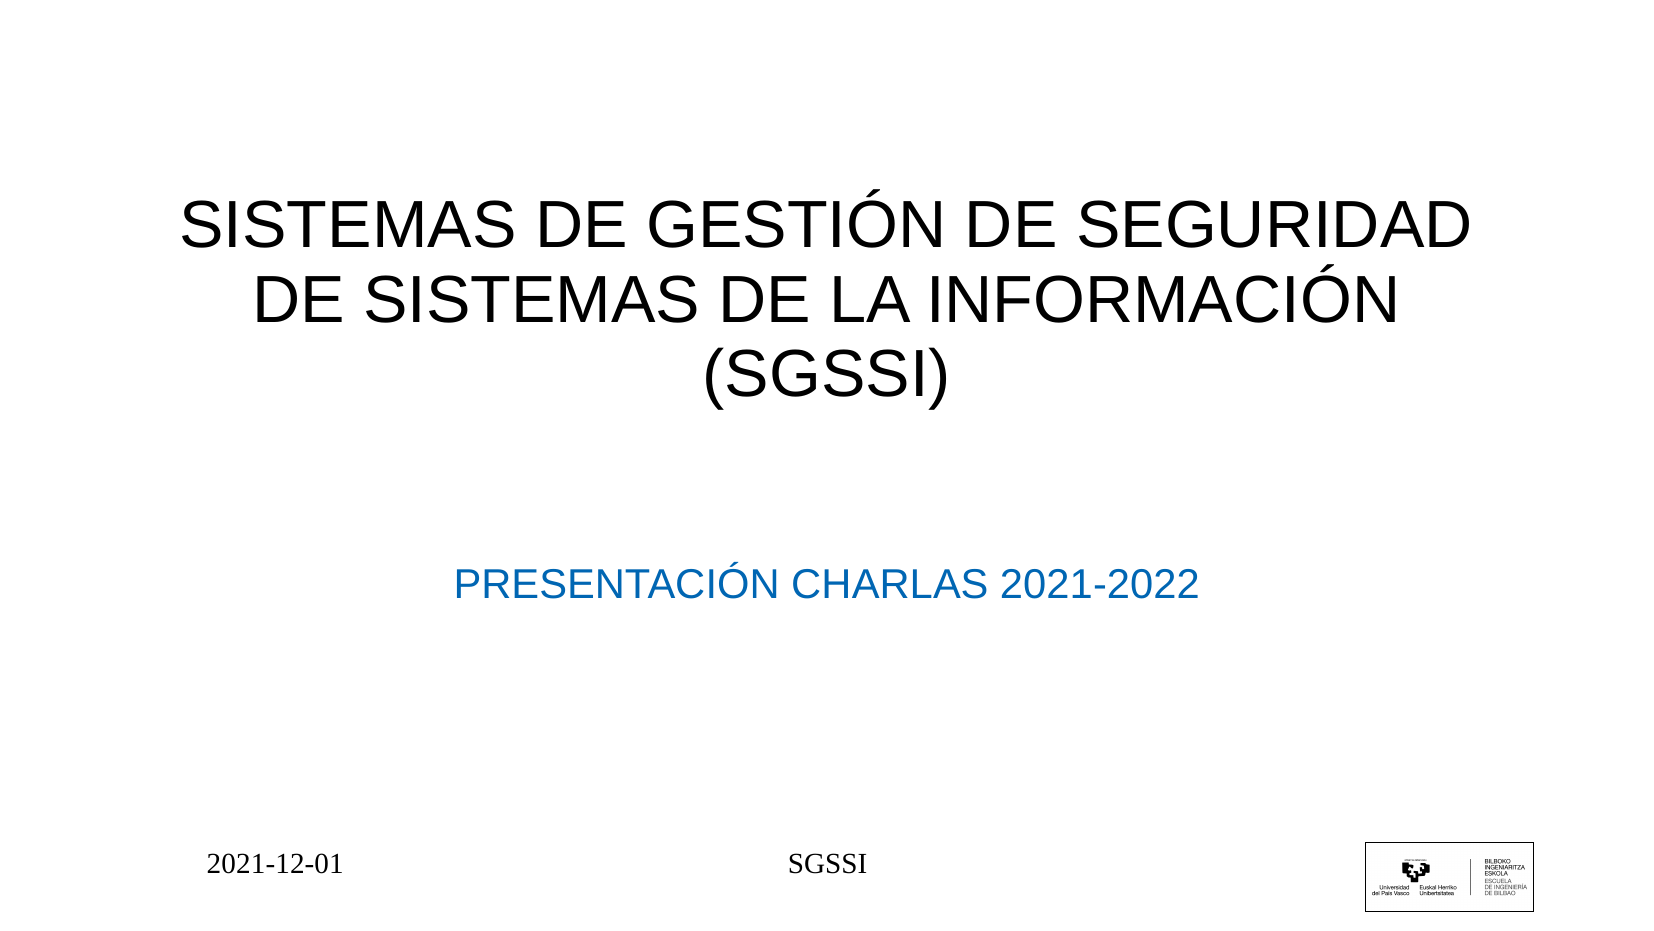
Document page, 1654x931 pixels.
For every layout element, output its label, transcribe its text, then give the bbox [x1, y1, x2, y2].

subtitle SISTEMAS DE GESTIÓN DE SEGURIDAD DE SISTEMAS DE LA INFORMACIÓN (SGSSI) PRESENTACIÓN CHARLAS 2021-2022 [82, 37, 1571, 757]
picture [1366, 843, 1533, 911]
